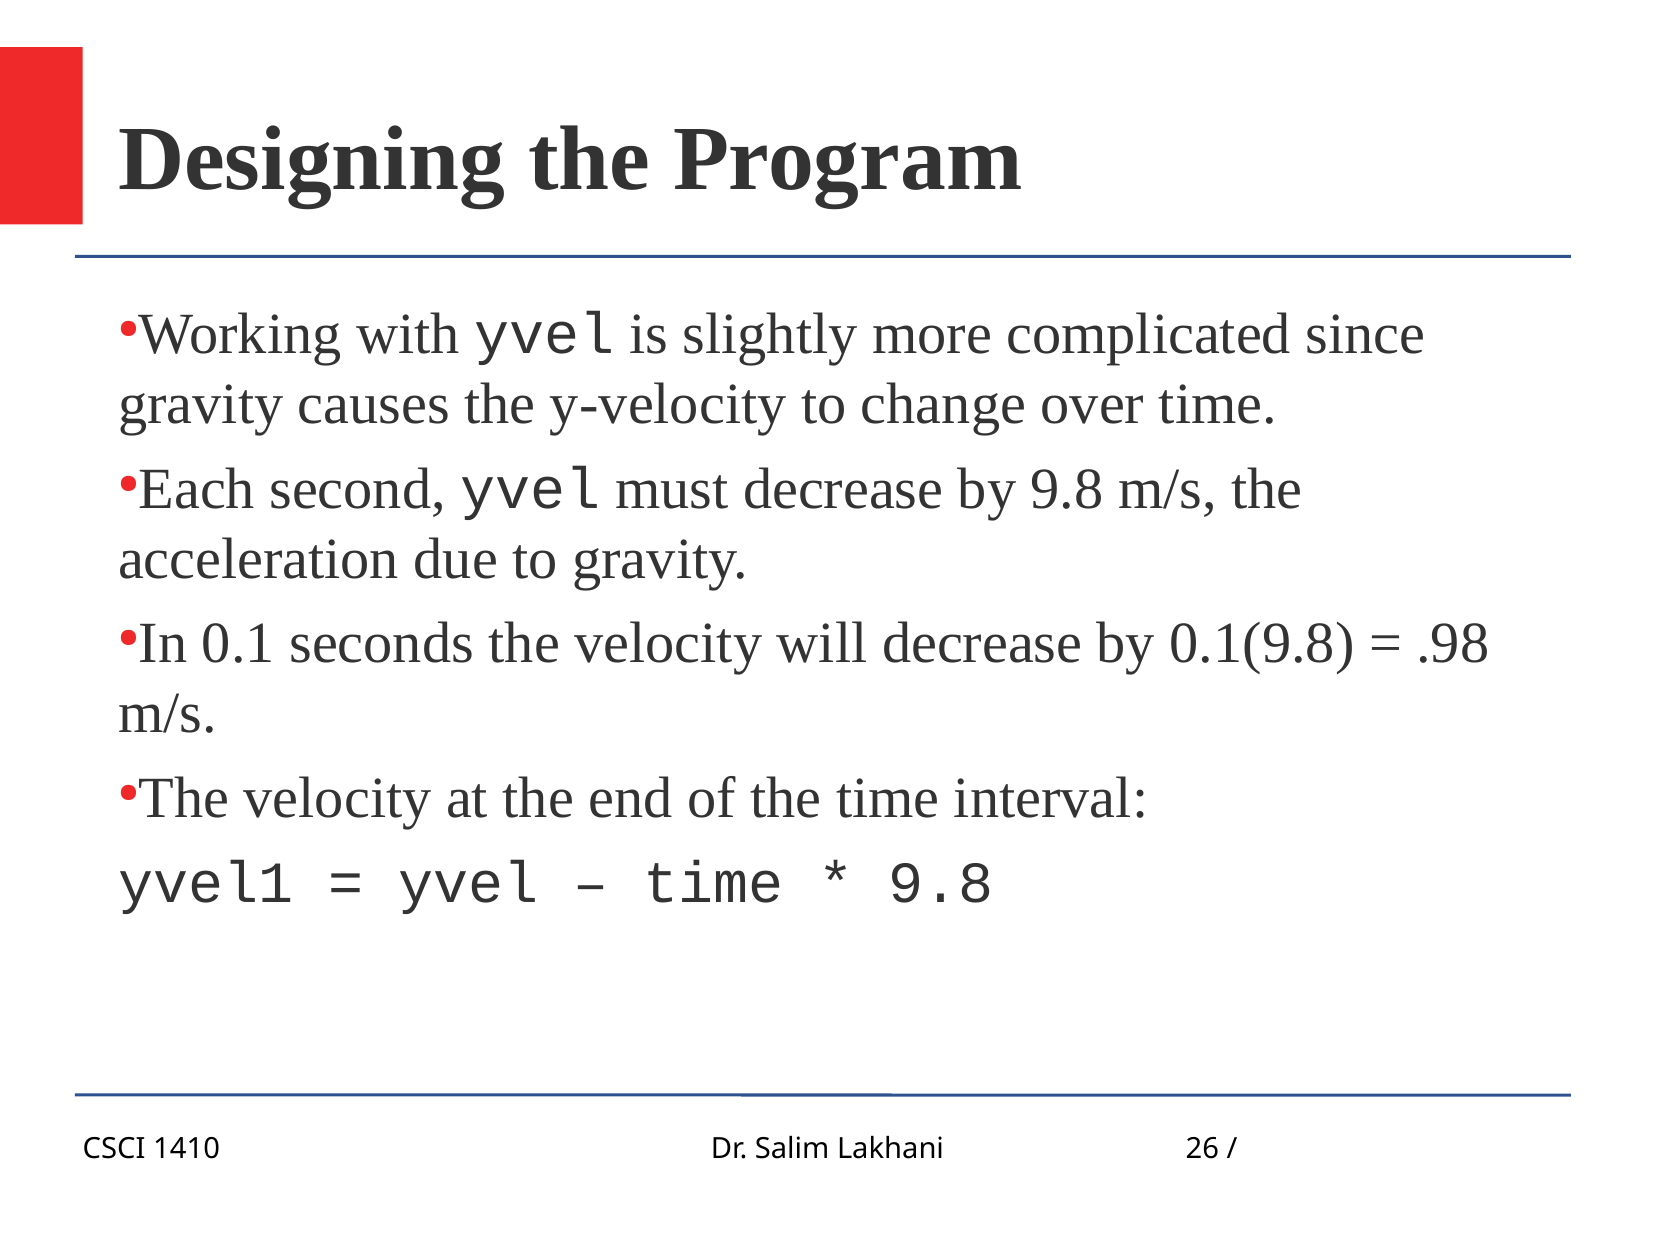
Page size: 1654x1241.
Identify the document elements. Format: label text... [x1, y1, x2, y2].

title Designing the Program [118, 49, 1571, 257]
text_box Dr. Salim Lakhani [565, 1129, 1090, 1216]
text_box CSCI 1410 [82, 1129, 468, 1216]
list Working with yvel is slightly more complicated since gravity causes the y-velocity to change over time. Each second, yvel must decrease by 9.8 m/s, the acceleration due to gravity. In 0.1 seconds the velocity will decrease by 0.1(9.8) = .98 m/s. The velocity at the end of the time interval: yvel1 = yvel – time * 9.8 [118, 295, 1536, 1080]
text_box / [1185, 1129, 1571, 1216]
